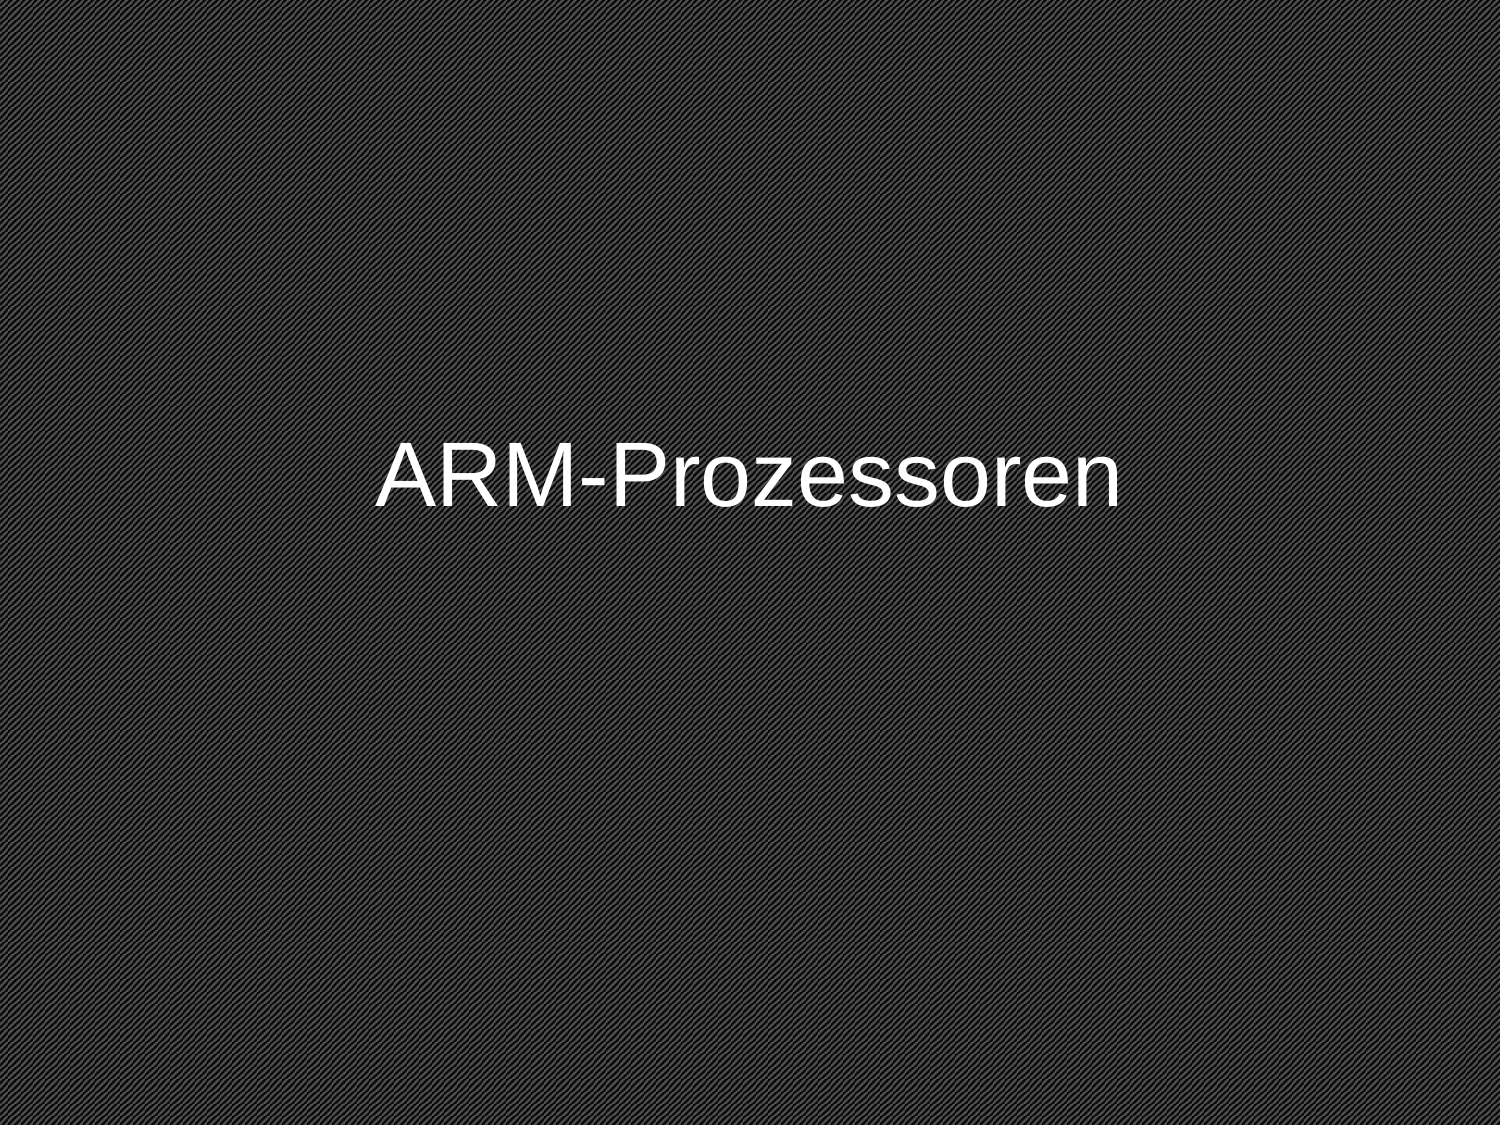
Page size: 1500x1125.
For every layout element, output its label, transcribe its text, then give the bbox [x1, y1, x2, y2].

title ARM-Prozessoren [112, 349, 1388, 591]
